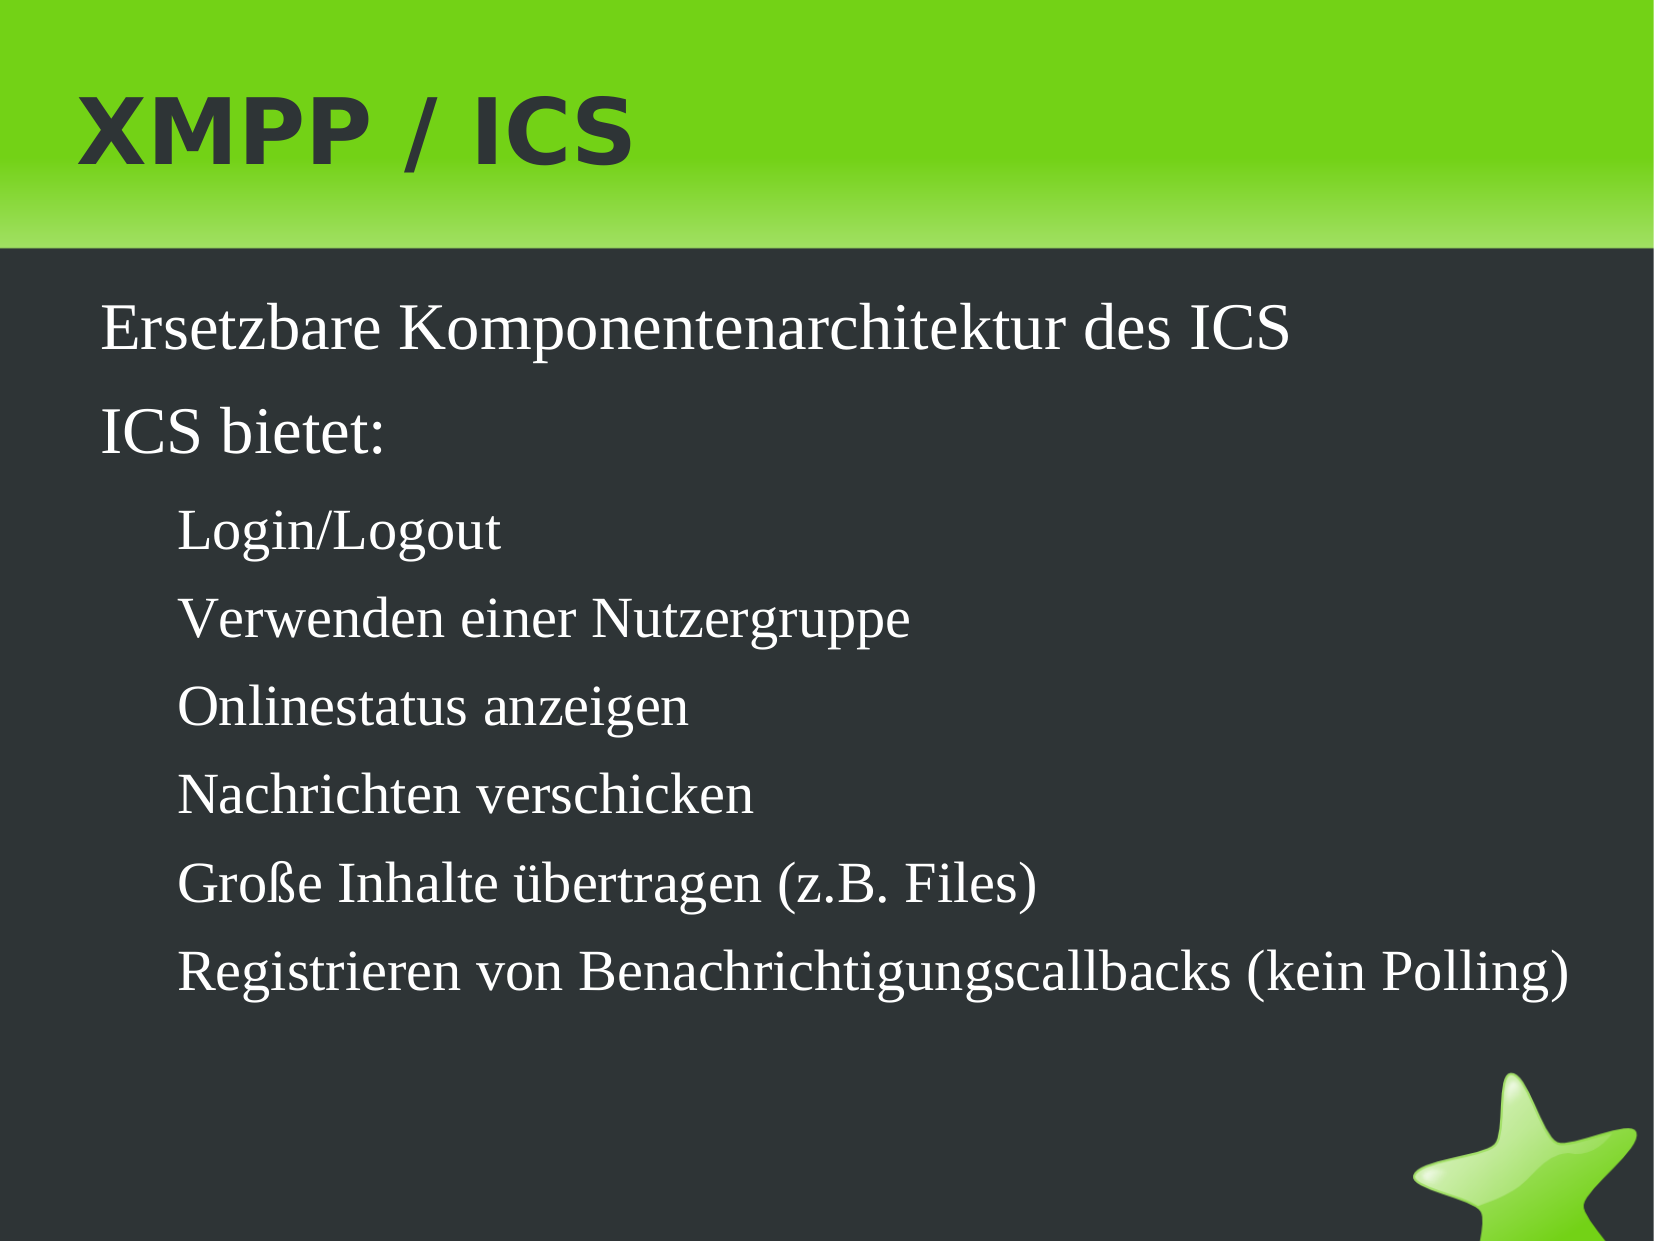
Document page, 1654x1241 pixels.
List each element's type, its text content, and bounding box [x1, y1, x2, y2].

list Ersetzbare Komponentenarchitektur des ICS ICS bietet: Login/Logout Verwenden einer Nutzergruppe Onlinestatus anzeigen Nachrichten verschicken Große Inhalte übertragen (z.B. Files) Registrieren von Benachrichtigungscallbacks (kein Polling) [82, 290, 1571, 1123]
picture [0, 0, 1654, 1241]
title XMPP / ICS [76, 36, 1565, 229]
